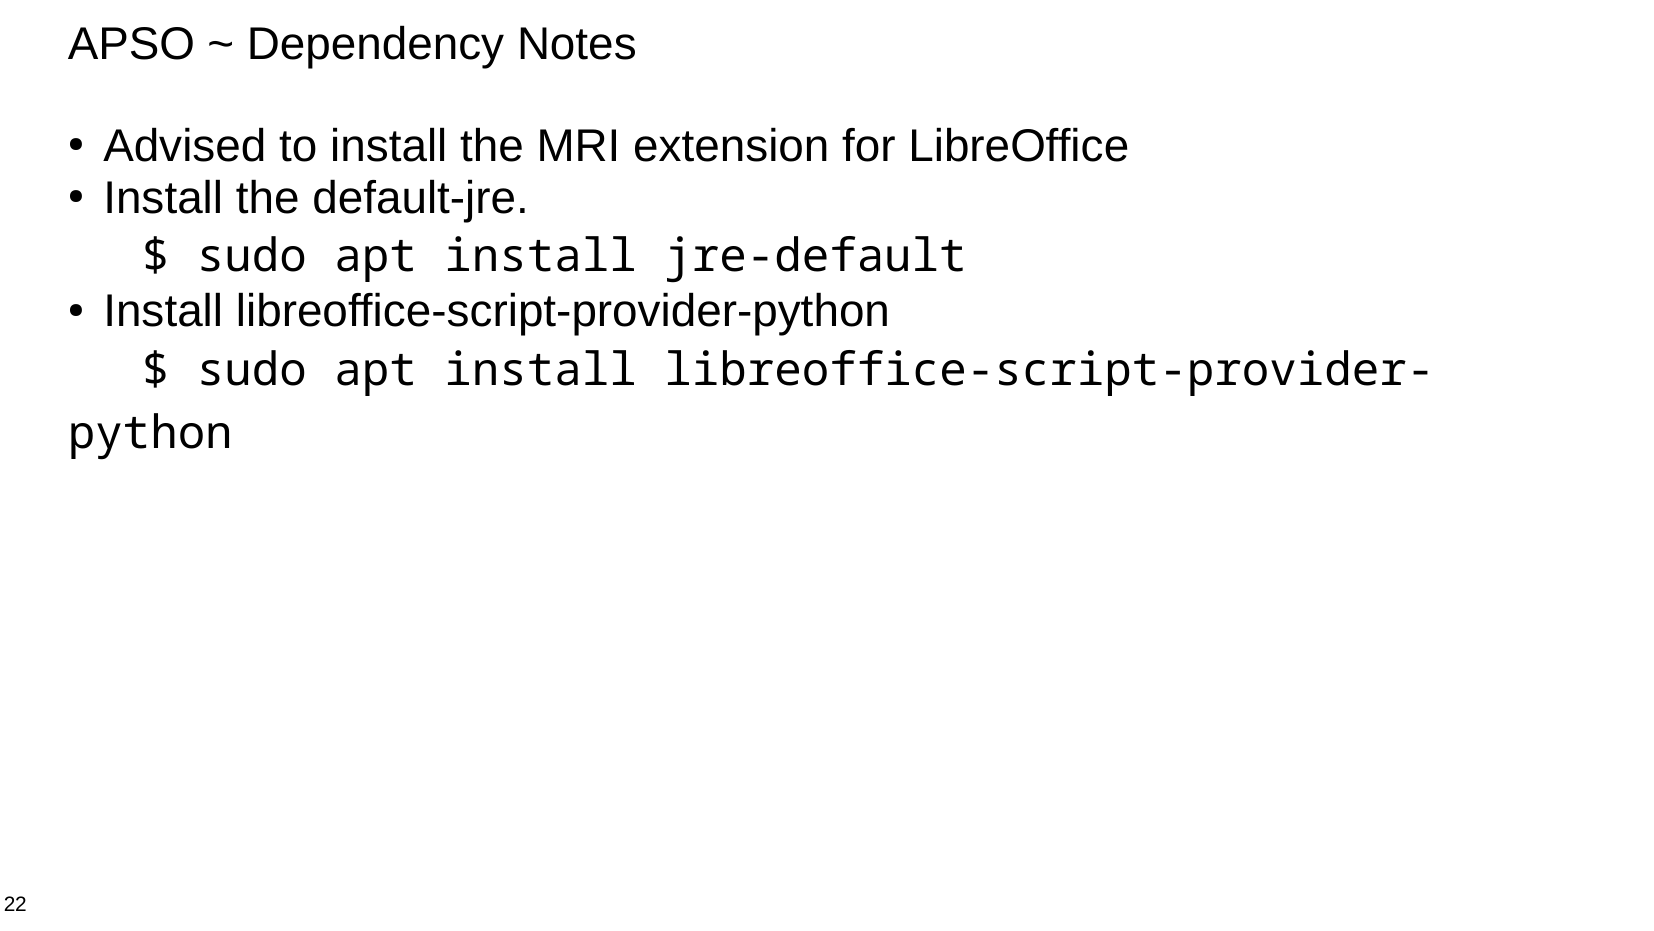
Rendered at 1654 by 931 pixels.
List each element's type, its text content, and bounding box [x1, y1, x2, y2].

text_box <number> [0, 885, 113, 924]
subtitle APSO ~ Dependency Notes Advised to install the MRI extension for LibreOffice Install the default-jre. $ sudo apt install jre-default Install libreoffice-script-provider-python $ sudo apt install libreoffice-script-provider-python [67, 17, 1557, 417]
